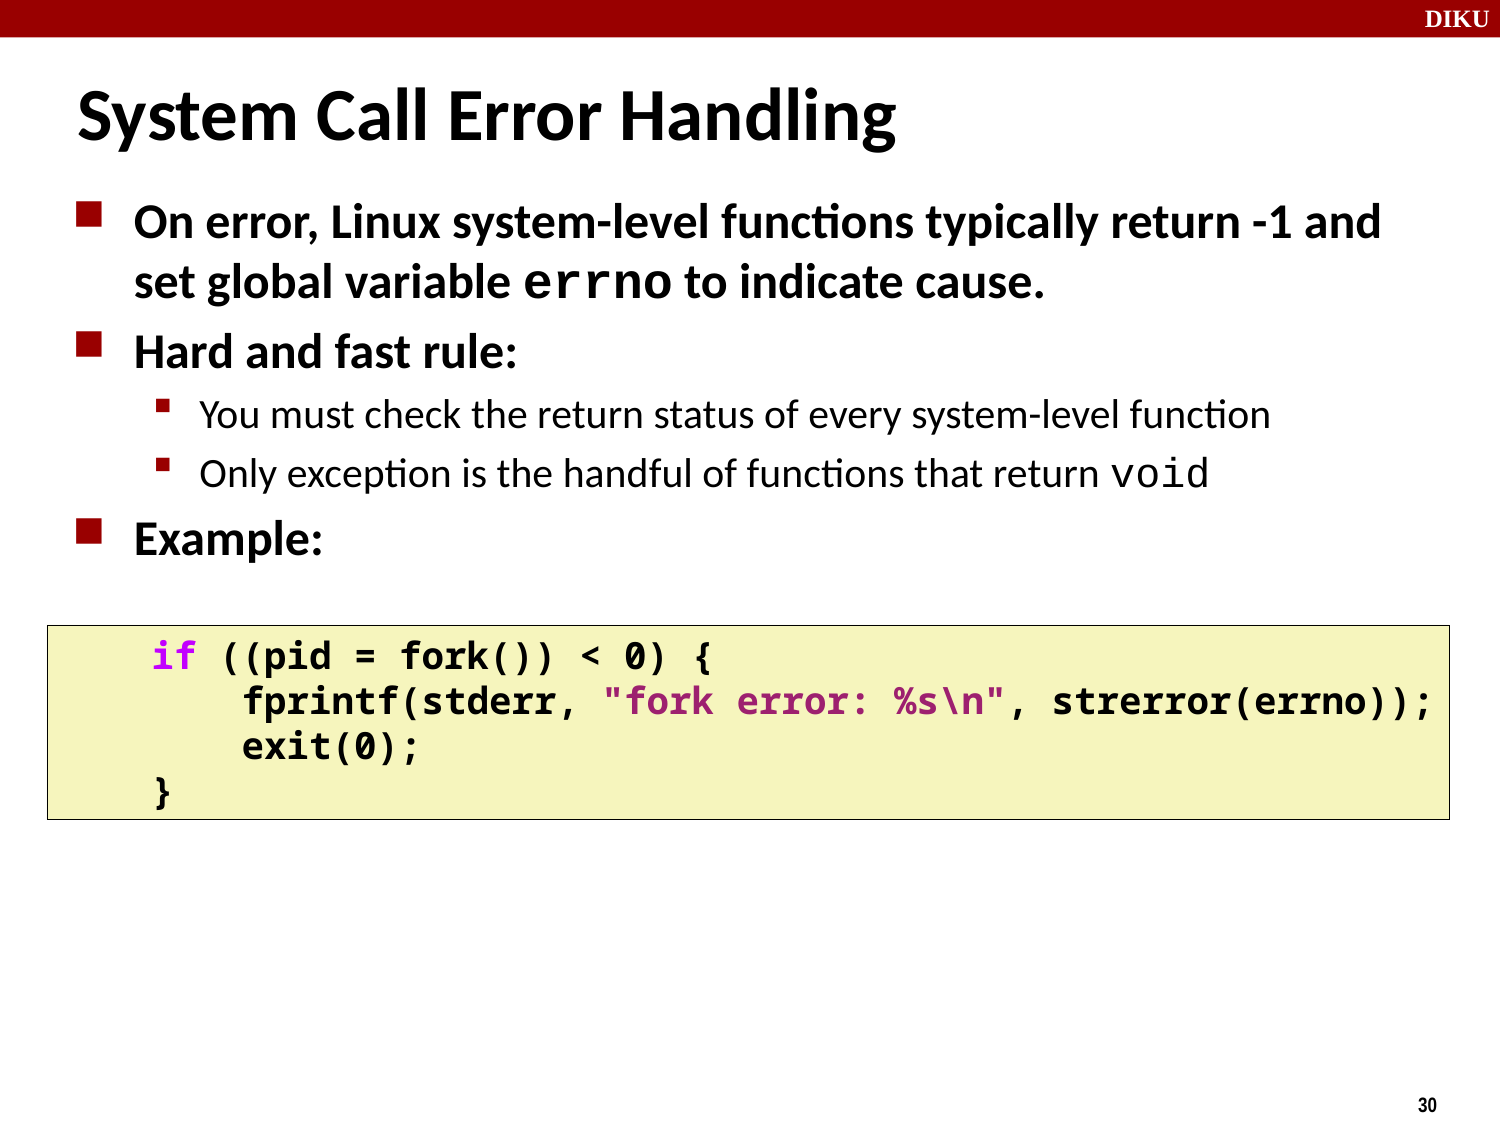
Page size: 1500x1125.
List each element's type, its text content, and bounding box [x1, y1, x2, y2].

text_box if ((pid = fork()) < 0) { fprintf(stderr, "fork error: %s\n", strerror(errno)); exit(0); } [46, 624, 1449, 820]
title System Call Error Handling [62, 63, 1313, 158]
list On error, Linux system-level functions typically return -1 and set global variable errno to indicate cause. Hard and fast rule: You must check the return status of every system-level function Only exception is the handful of functions that return void Example: [62, 181, 1424, 616]
